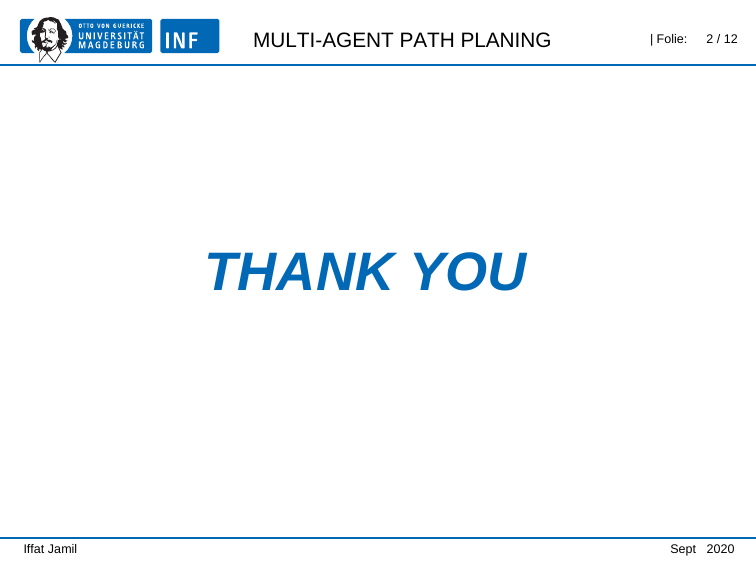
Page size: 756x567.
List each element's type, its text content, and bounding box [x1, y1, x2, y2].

text_box Sept [649, 542, 697, 557]
text_box 2 / 12 [706, 32, 738, 47]
text_box MULTI-AGENT PATH PLANING [253, 29, 552, 53]
text_box [0, 0, 756, 64]
text_box 2020 [706, 542, 735, 557]
text_box Iffat Jamil [20, 542, 86, 557]
text_box [0, 539, 756, 567]
text_box THANK YOU [204, 241, 528, 302]
text_box | Folie: [650, 32, 688, 47]
text_box [0, 66, 756, 537]
